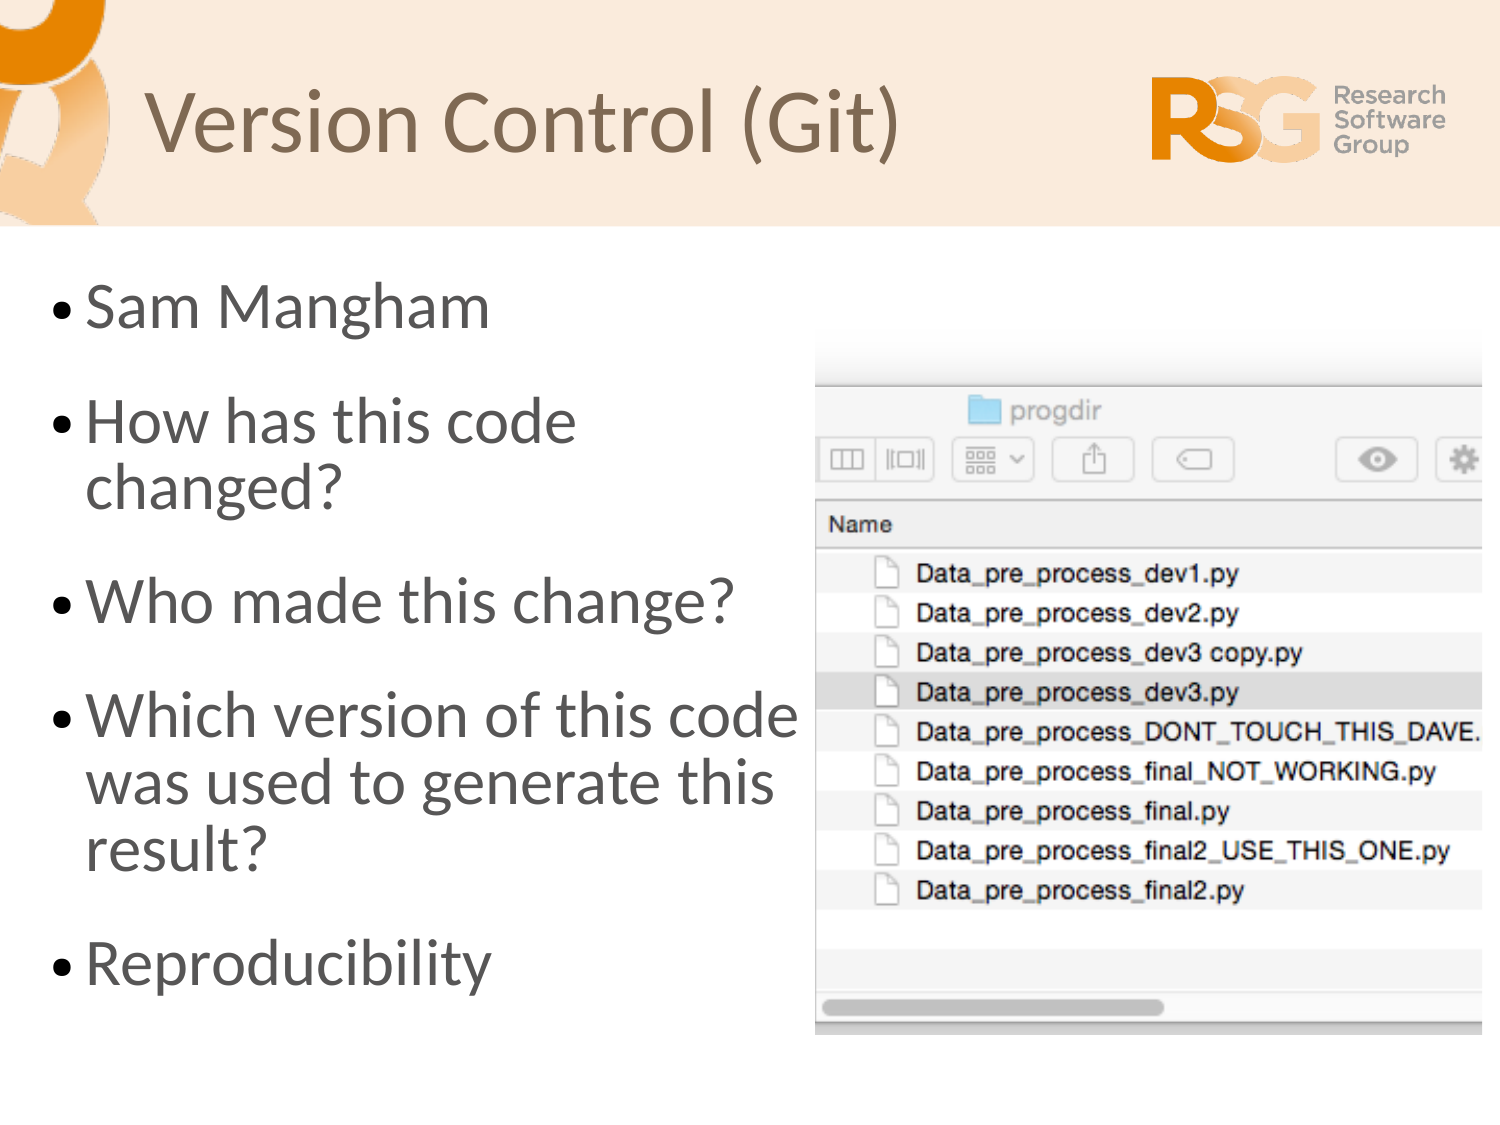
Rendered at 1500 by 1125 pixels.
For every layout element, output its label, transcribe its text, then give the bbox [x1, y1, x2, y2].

picture [0, 0, 113, 225]
picture [815, 316, 1483, 1035]
title Version Control (Git) [129, 21, 1128, 210]
text_box Sam Mangham How has this code changed? Who made this change? Which version of this code was used to generate this result? Reproducibility [35, 271, 827, 1101]
picture [1100, 27, 1497, 212]
